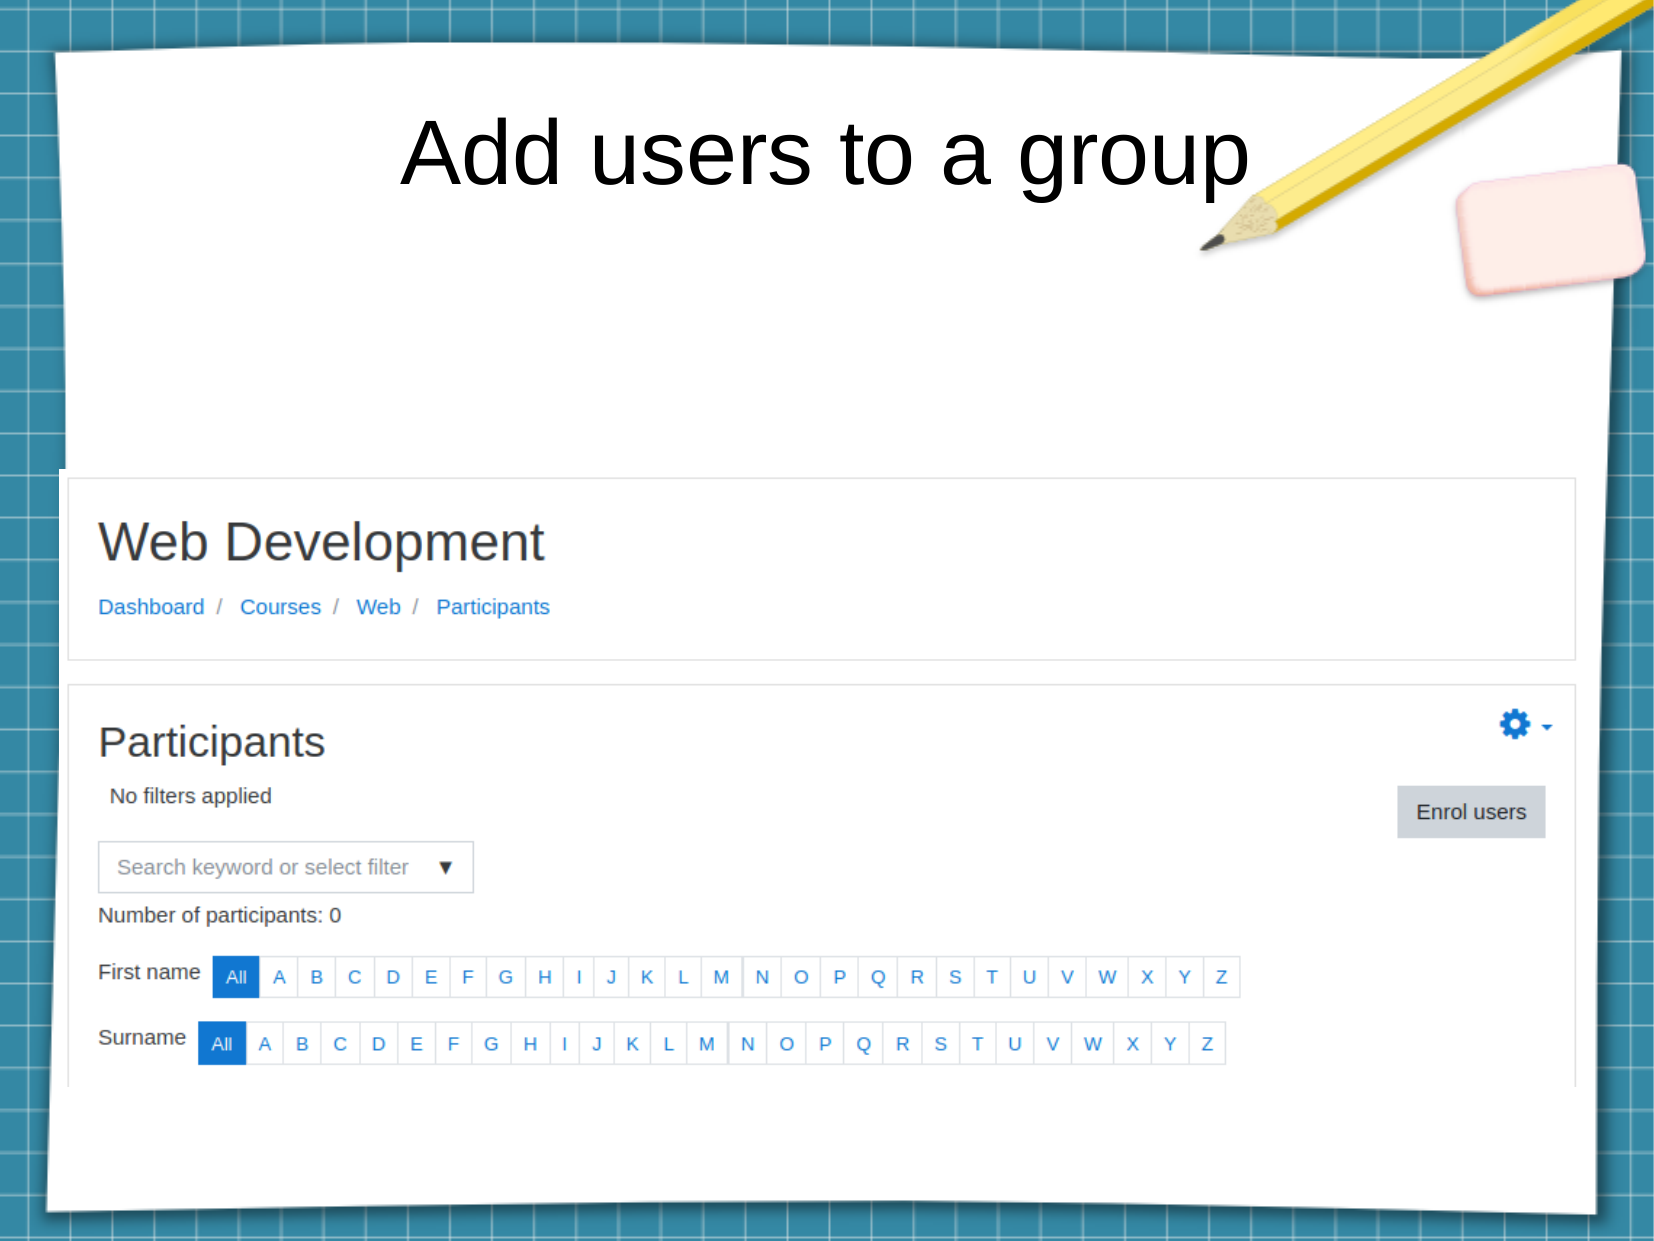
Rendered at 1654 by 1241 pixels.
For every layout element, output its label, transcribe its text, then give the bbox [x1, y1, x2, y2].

title Add users to a group [82, 49, 1571, 257]
picture [0, 0, 1654, 1241]
